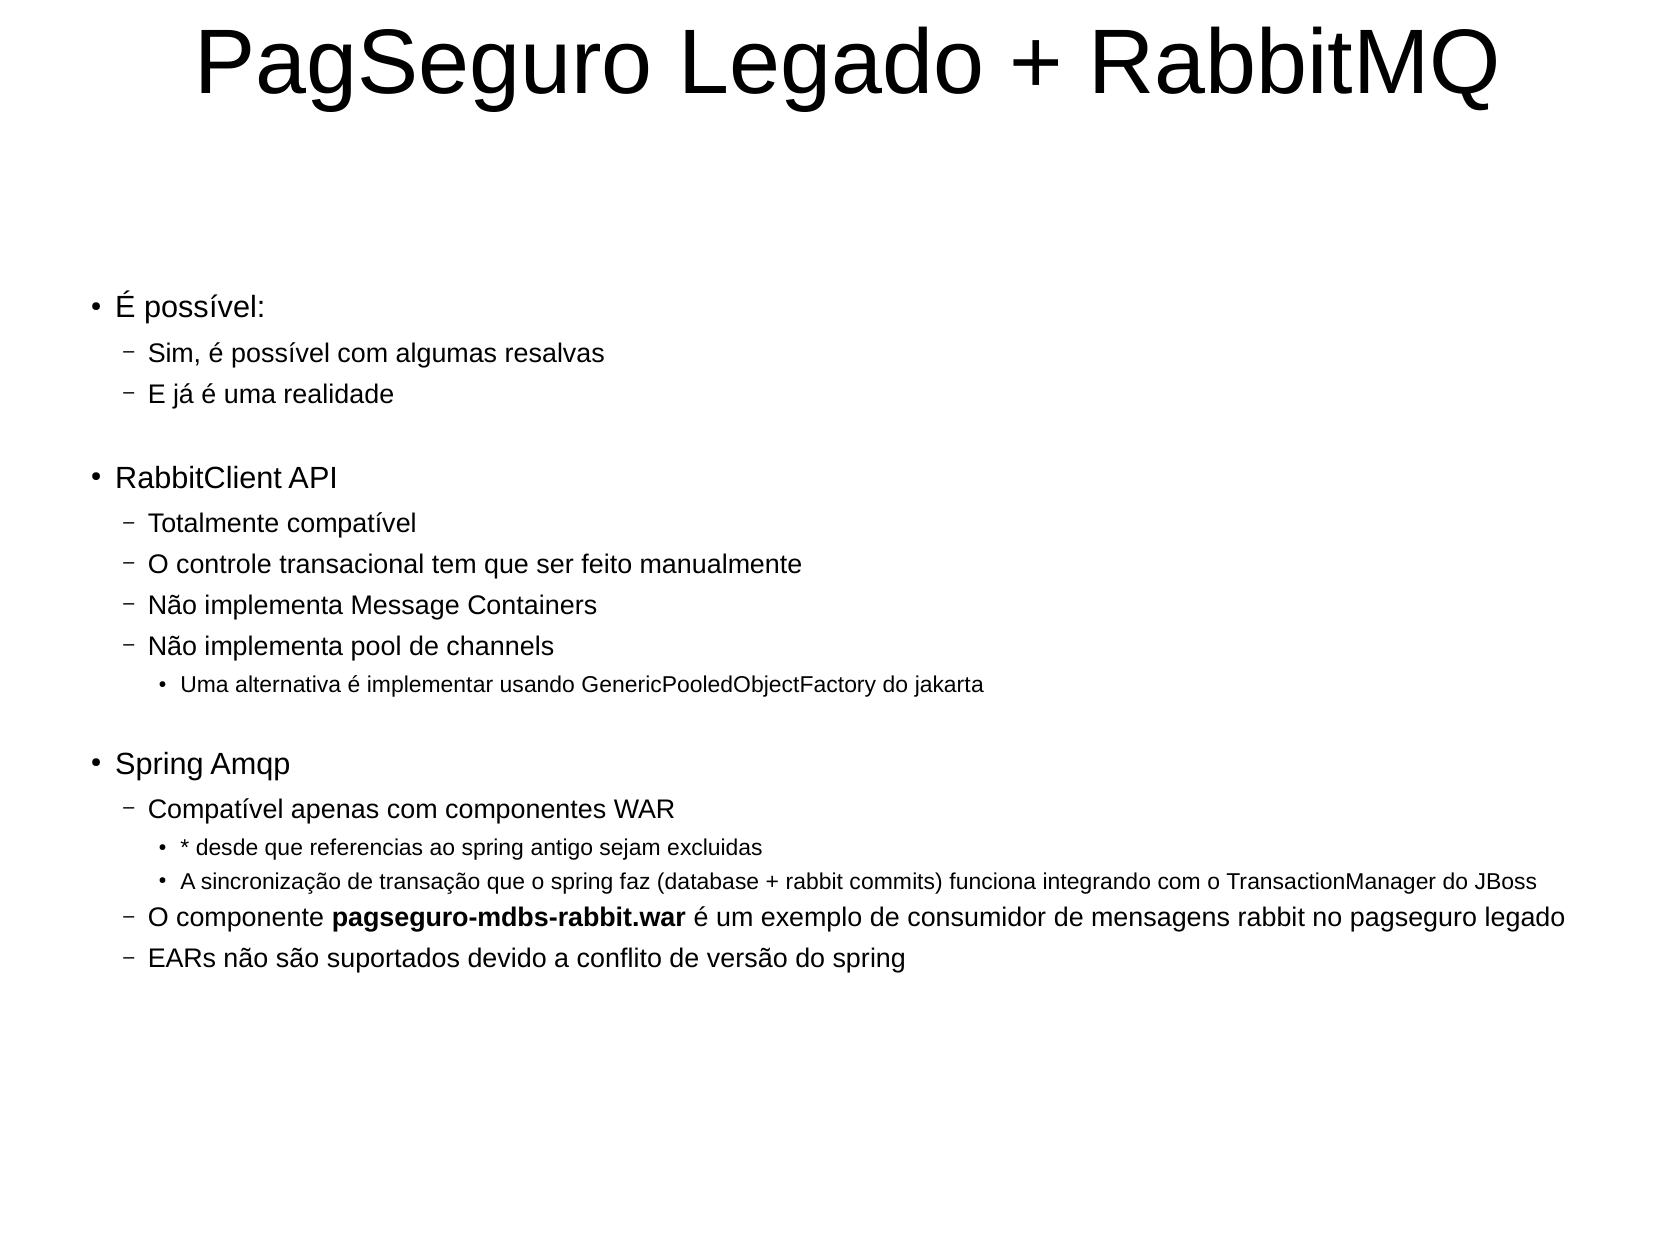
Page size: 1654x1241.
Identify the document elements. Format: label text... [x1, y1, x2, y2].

list É possível: Sim, é possível com algumas resalvas E já é uma realidade RabbitClient API Totalmente compatível O controle transacional tem que ser feito manualmente Não implementa Message Containers Não implementa pool de channels Uma alternativa é implementar usando GenericPooledObjectFactory do jakarta Spring Amqp Compatível apenas com componentes WAR * desde que referencias ao spring antigo sejam excluidas A sincronização de transação que o spring faz (database + rabbit commits) funciona integrando com o TransactionManager do JBoss O componente pagseguro-mdbs-rabbit.war é um exemplo de consumidor de mensagens rabbit no pagseguro legado EARs não são suportados devido a conflito de versão do spring [82, 290, 1571, 1010]
title PagSeguro Legado + RabbitMQ [86, 0, 1576, 136]
